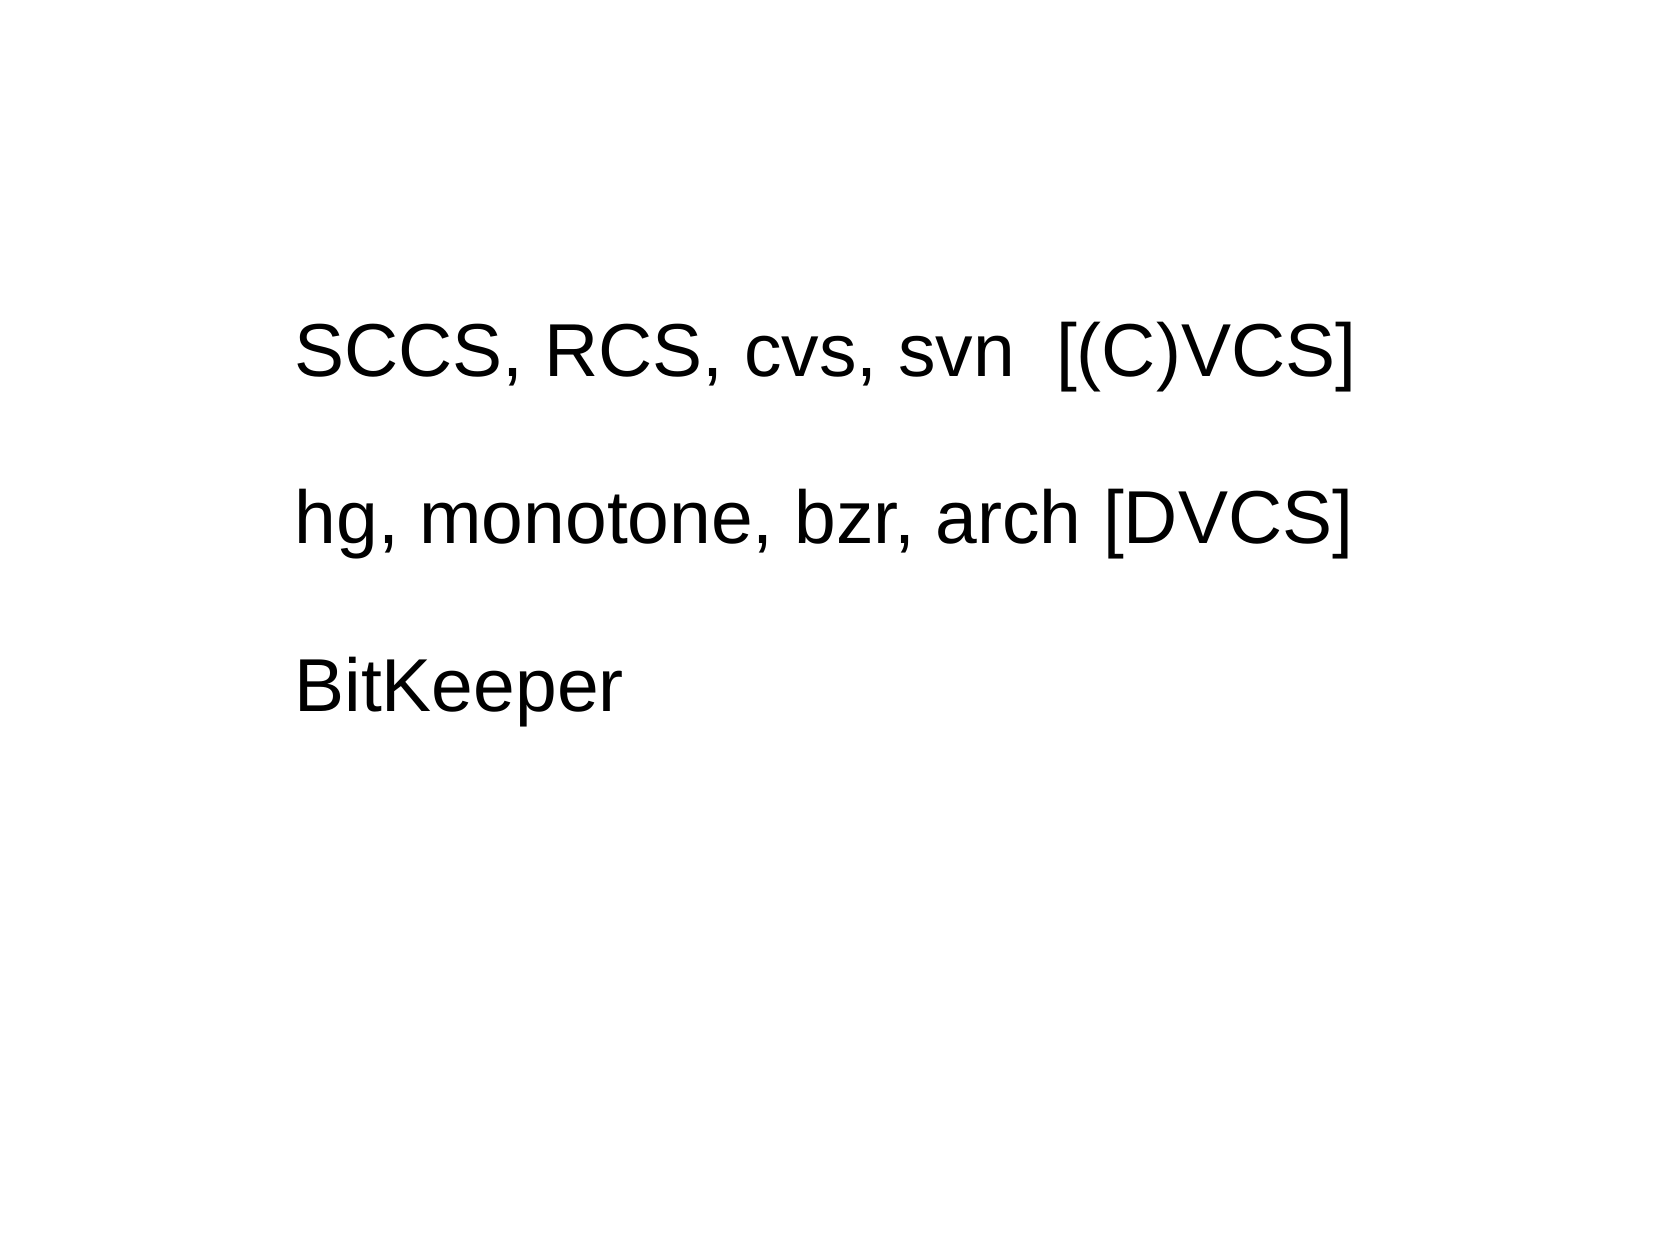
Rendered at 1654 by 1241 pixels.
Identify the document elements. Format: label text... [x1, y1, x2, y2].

text_box SCCS, RCS, cvs, svn [(C)VCS] hg, monotone, bzr, arch [DVCS] BitKeeper [279, 216, 1393, 851]
